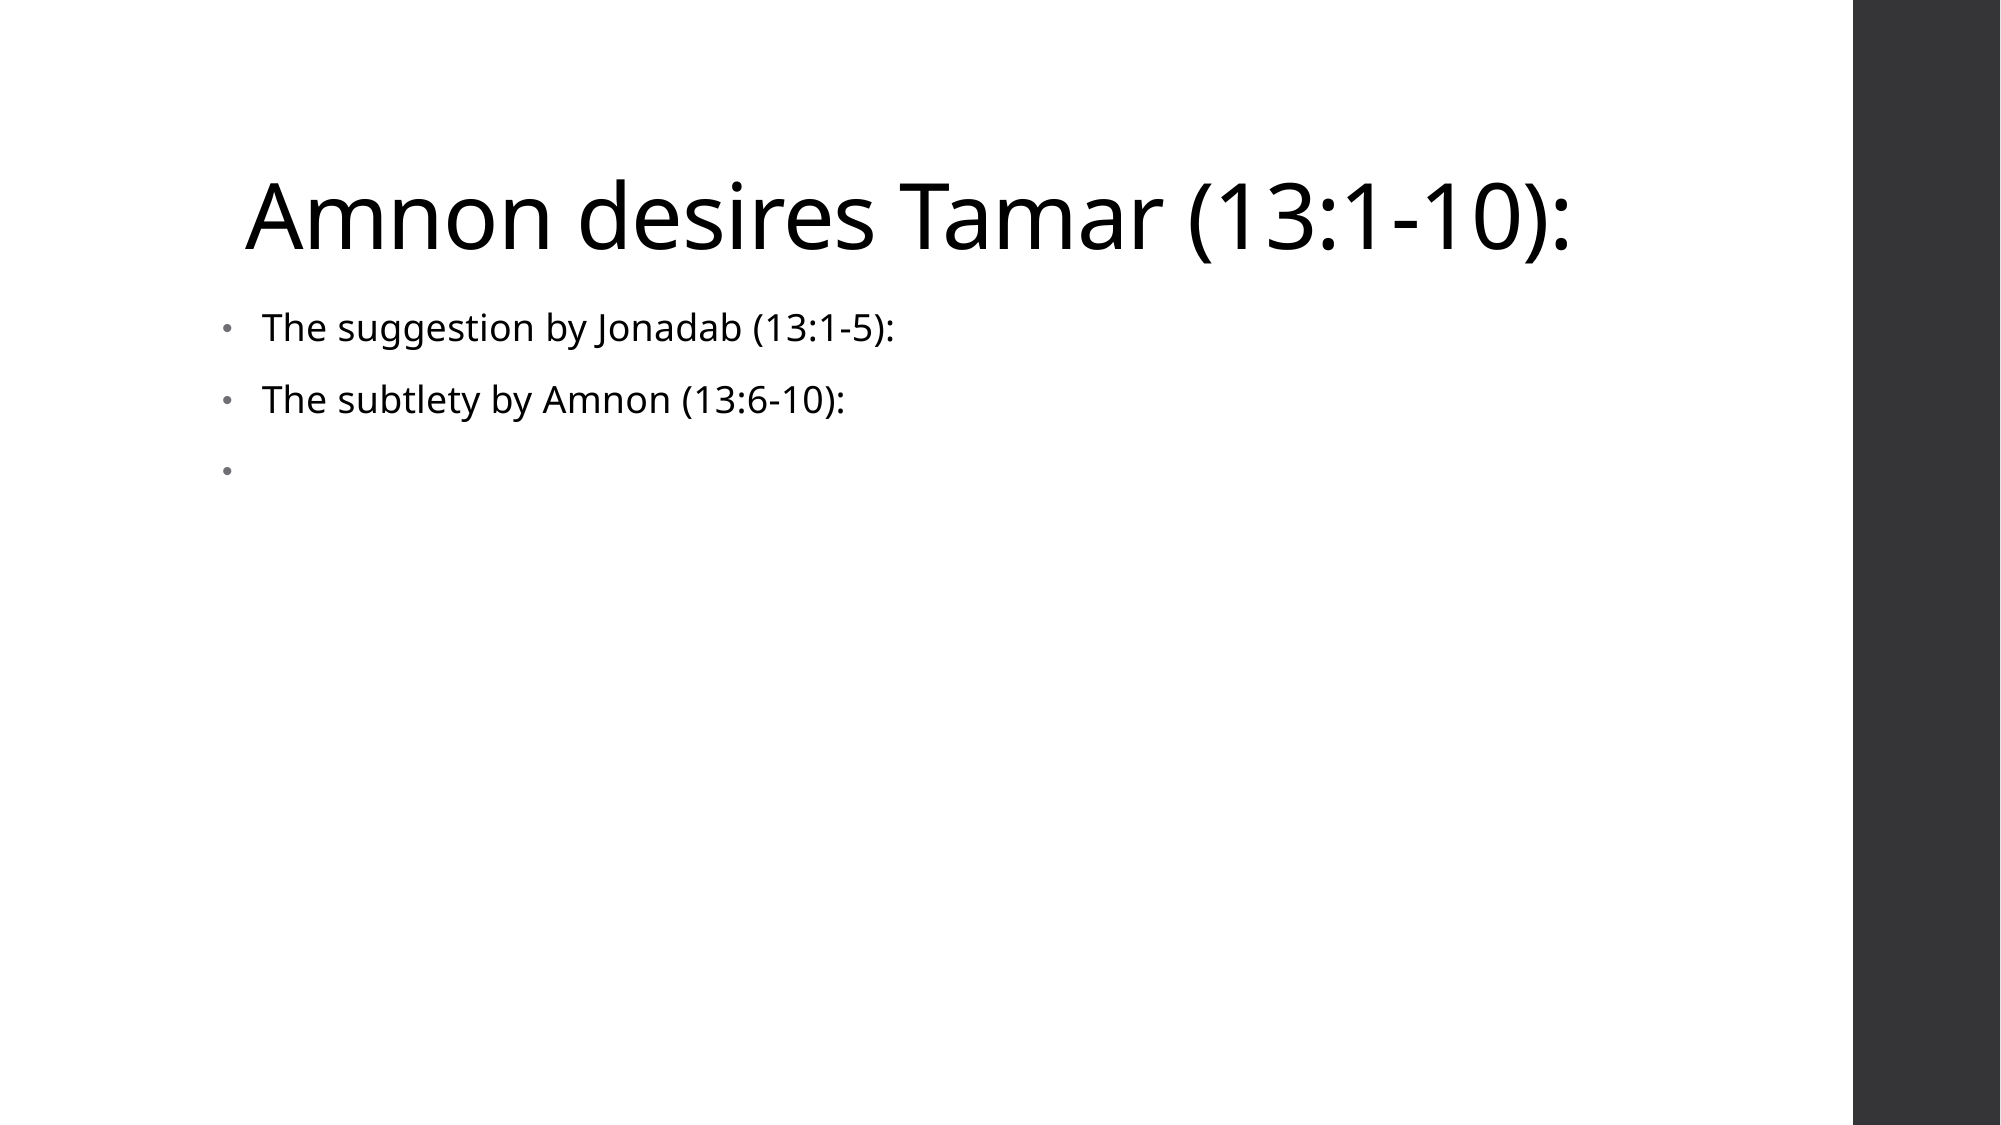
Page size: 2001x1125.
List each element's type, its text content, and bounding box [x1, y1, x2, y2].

list The suggestion by Jonadab (13:1-5): The subtlety by Amnon (13:6-10): [206, 299, 1617, 1014]
title Amnon desires Tamar (13:1-10): [206, 60, 1797, 278]
